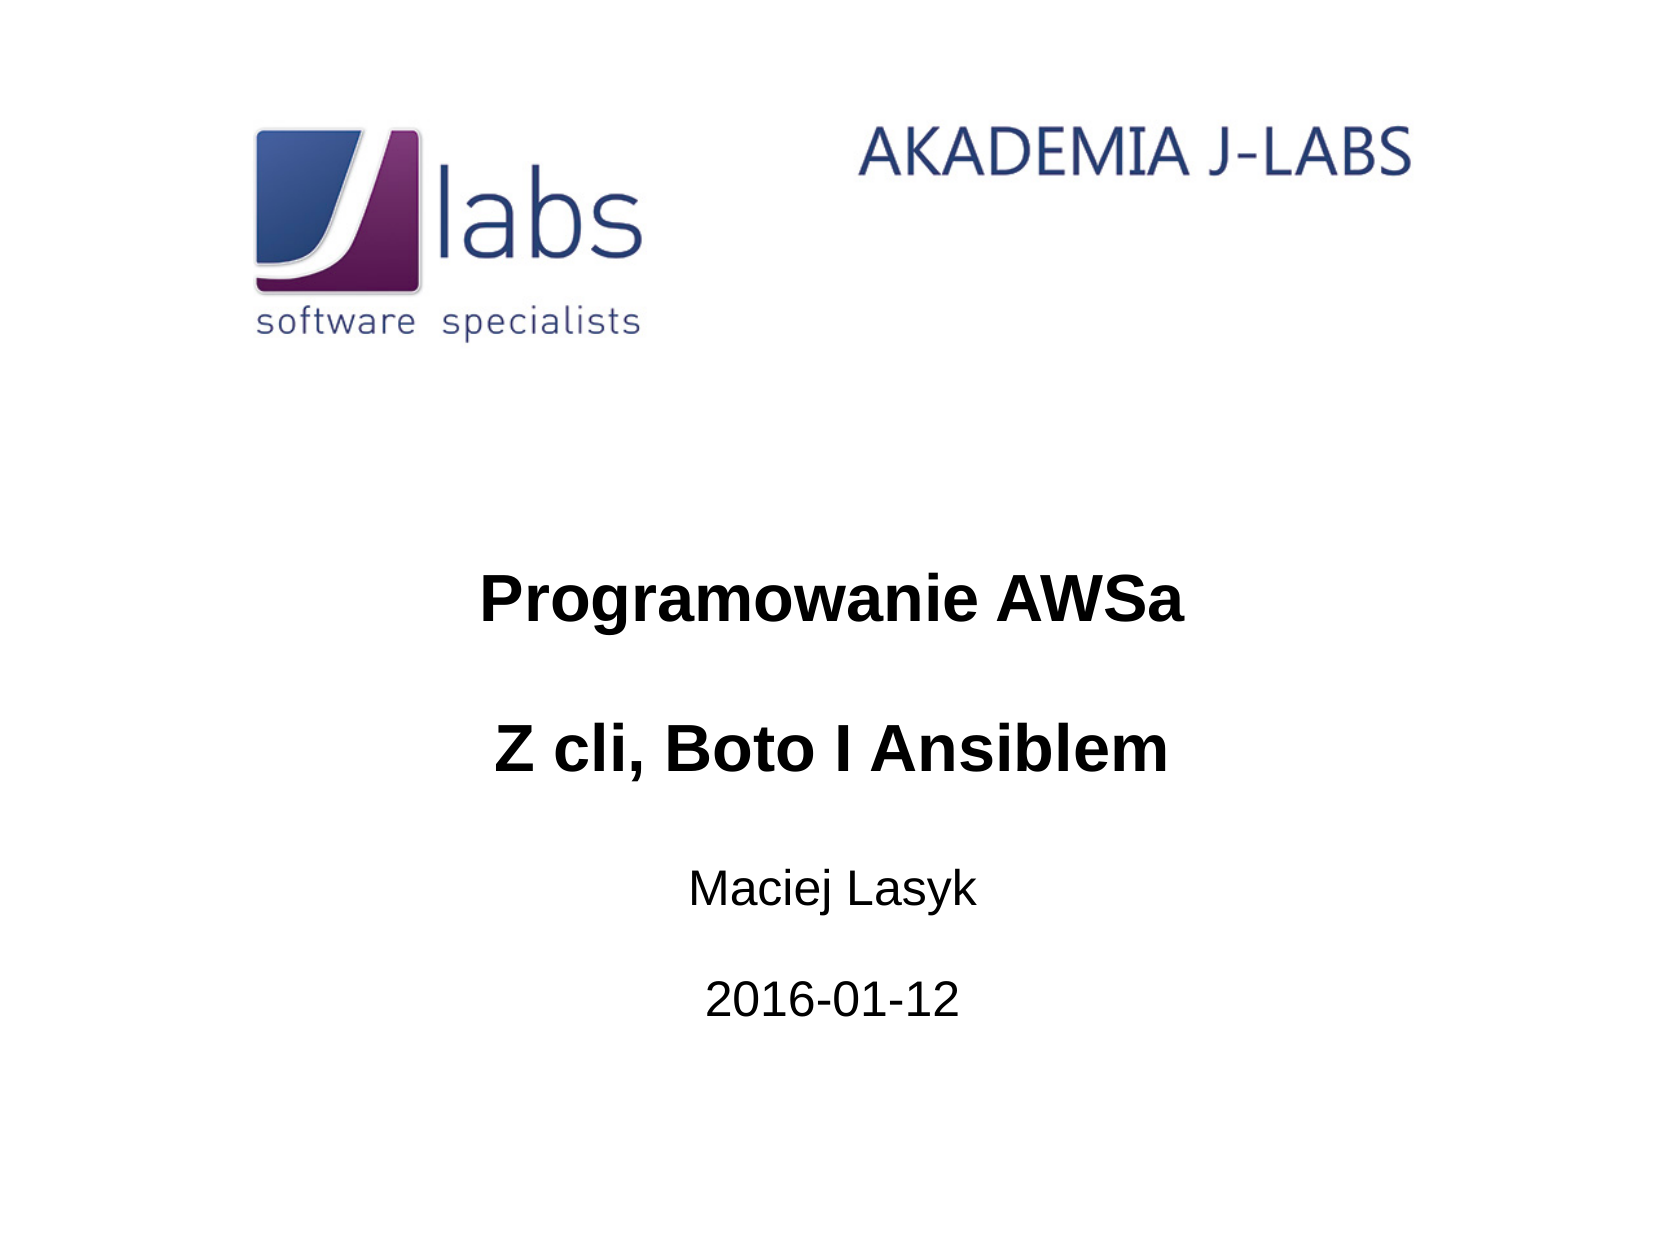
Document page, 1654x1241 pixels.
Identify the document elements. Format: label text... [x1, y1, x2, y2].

subtitle Programowanie AWSa Z cli, Boto I Ansiblem Maciej Lasyk 2016-01-12 [30, 561, 1636, 1028]
picture [208, 51, 1446, 382]
